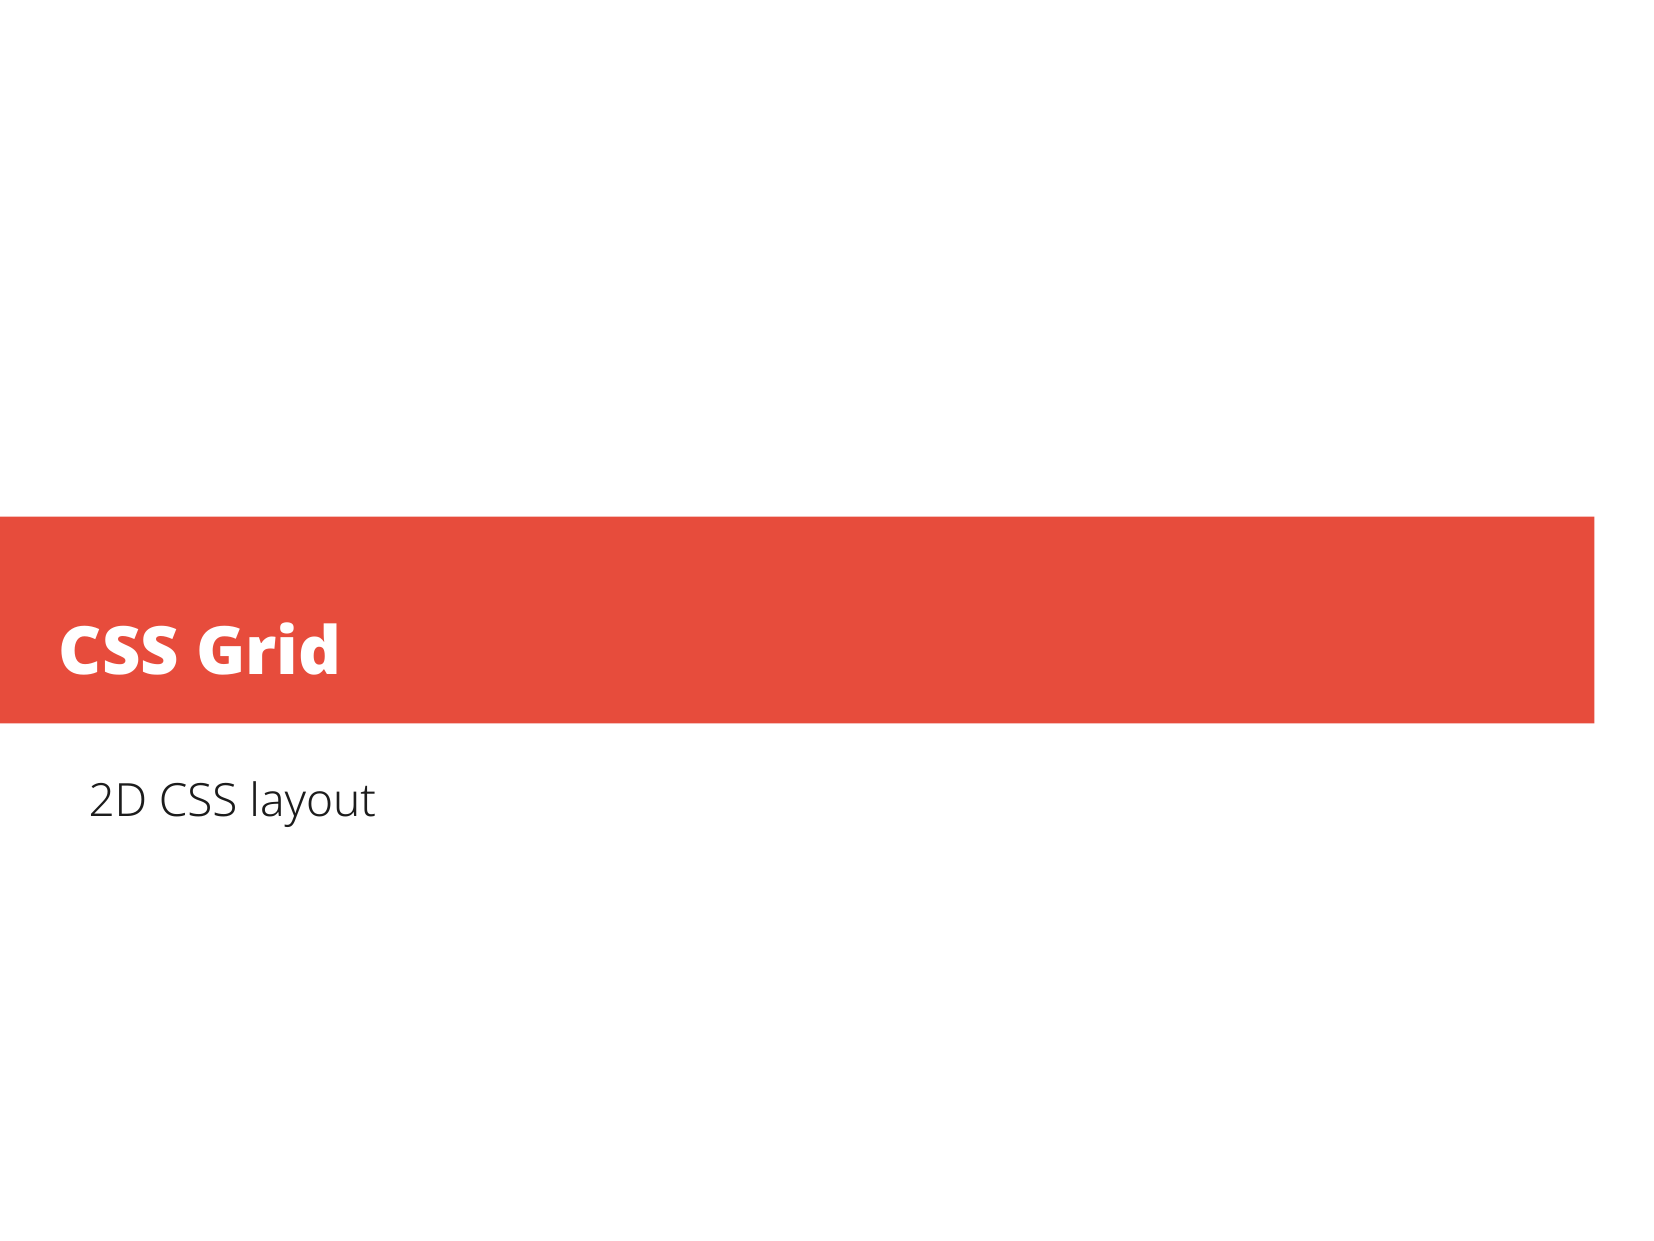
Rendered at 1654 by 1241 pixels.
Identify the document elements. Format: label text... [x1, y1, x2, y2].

title CSS Grid [59, 546, 1595, 694]
subtitle 2D CSS layout [88, 767, 1595, 1182]
